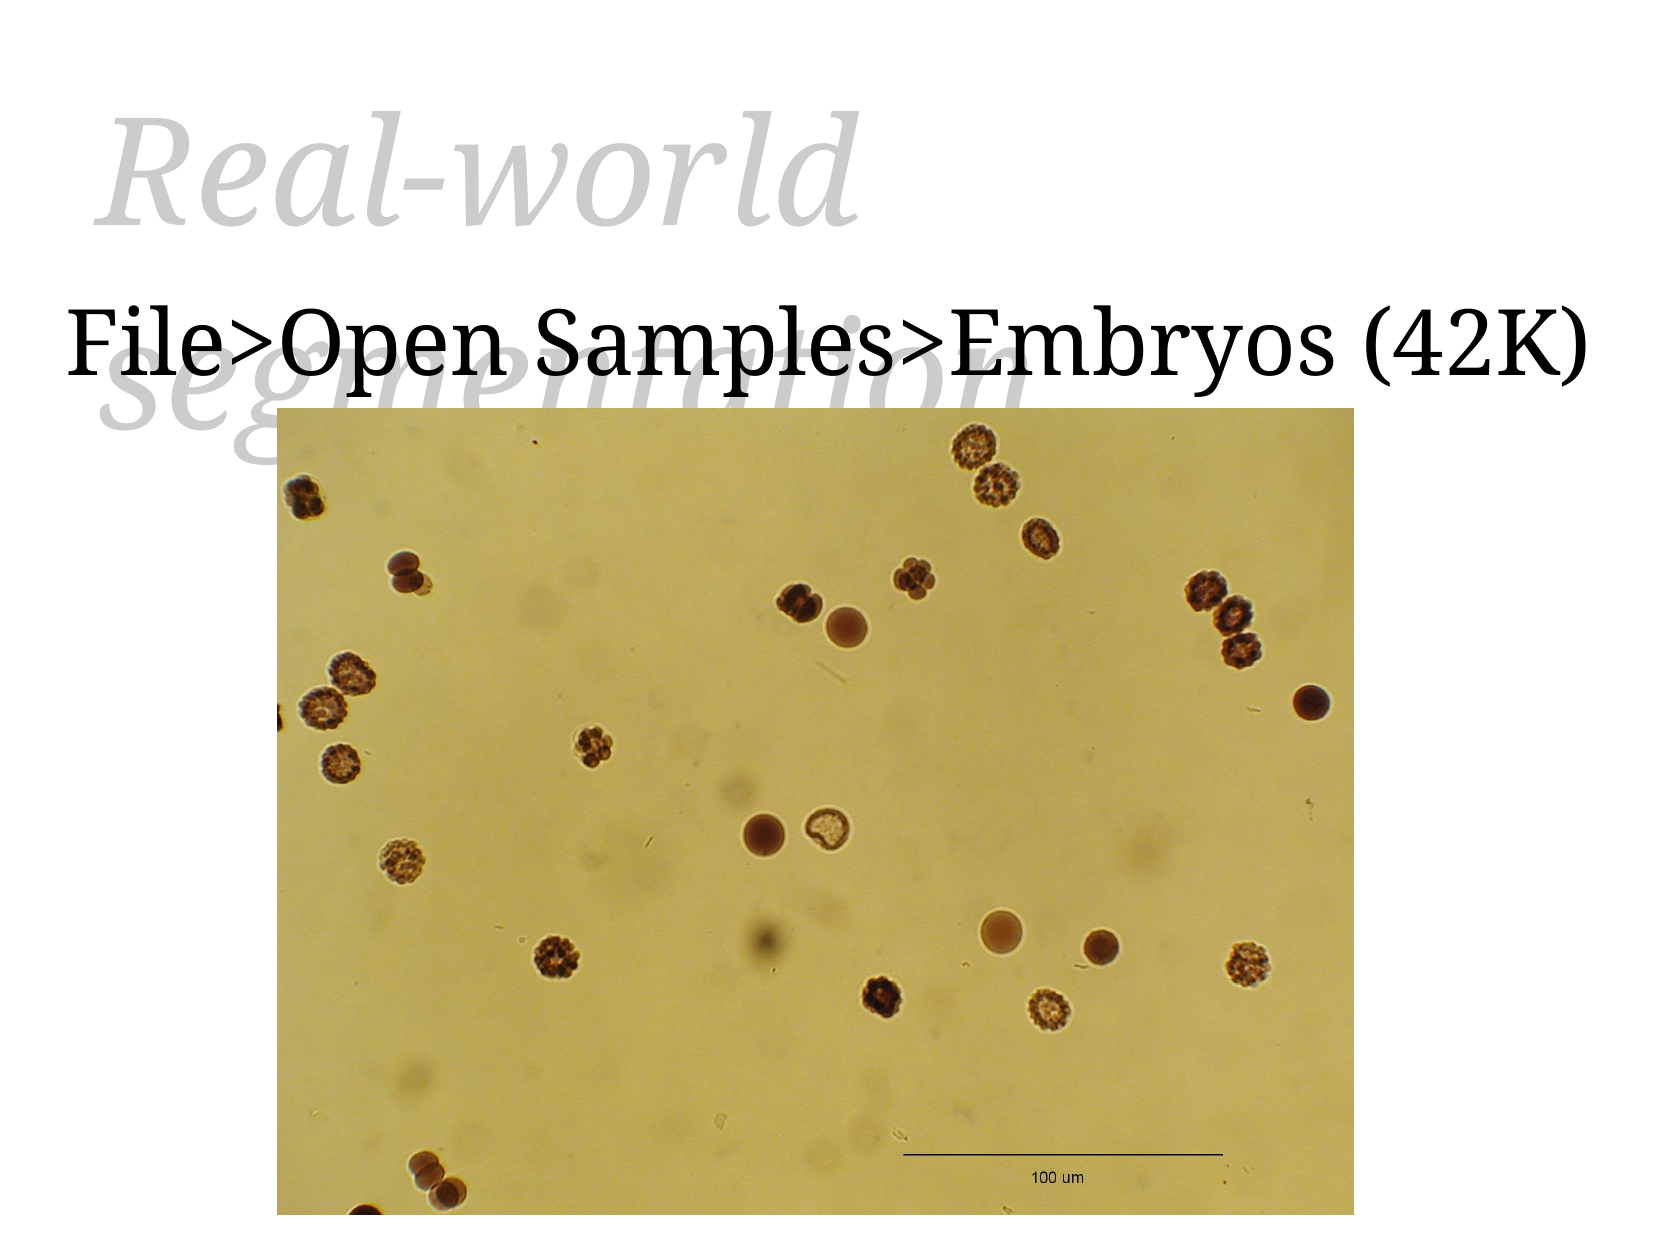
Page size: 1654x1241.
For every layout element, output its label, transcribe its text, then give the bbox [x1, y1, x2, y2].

picture [277, 408, 1354, 1216]
text_box Real-world segmentation [81, 57, 1654, 239]
text_box File>Open Samples>Embryos (42K) [50, 270, 1626, 387]
